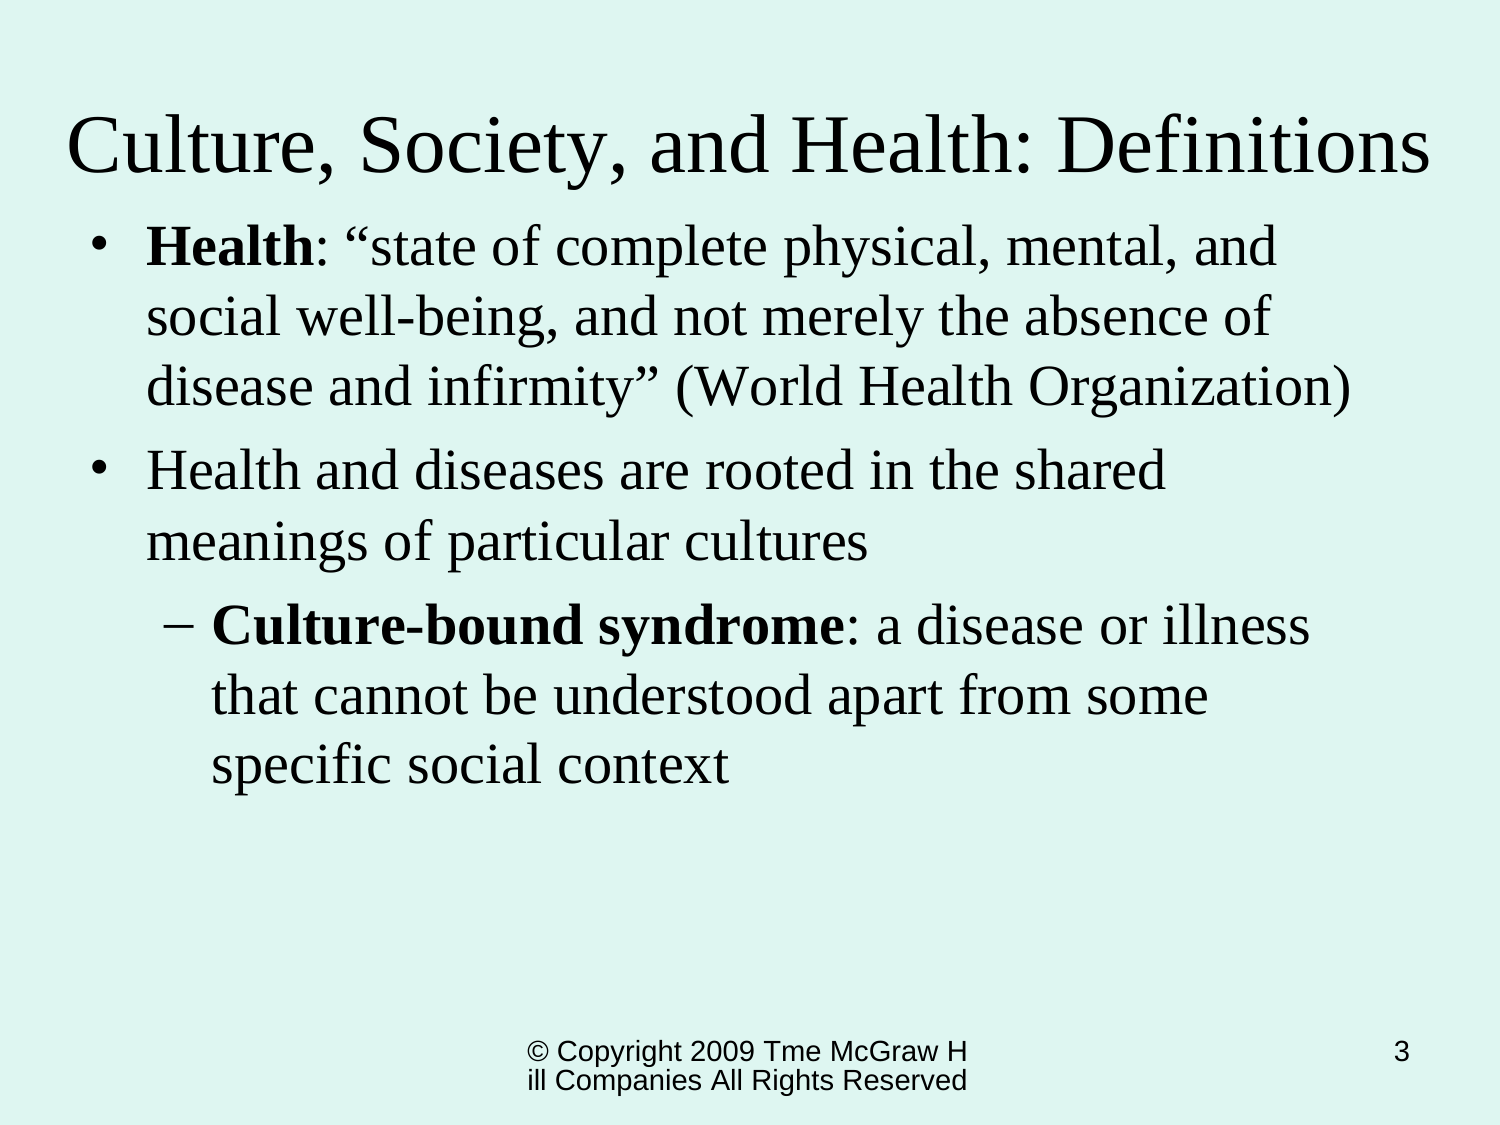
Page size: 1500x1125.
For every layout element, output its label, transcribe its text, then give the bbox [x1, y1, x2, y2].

title Culture, Society, and Health: Definitions [0, 52, 1500, 225]
text_box Health: “state of complete physical, mental, and social well-being, and not merely the absence of disease and infirmity” (World Health Organization) Health and diseases are rooted in the shared meanings of particular cultures Culture-bound syndrome: a disease or illness that cannot be understood apart from some specific social context [75, 200, 1412, 925]
